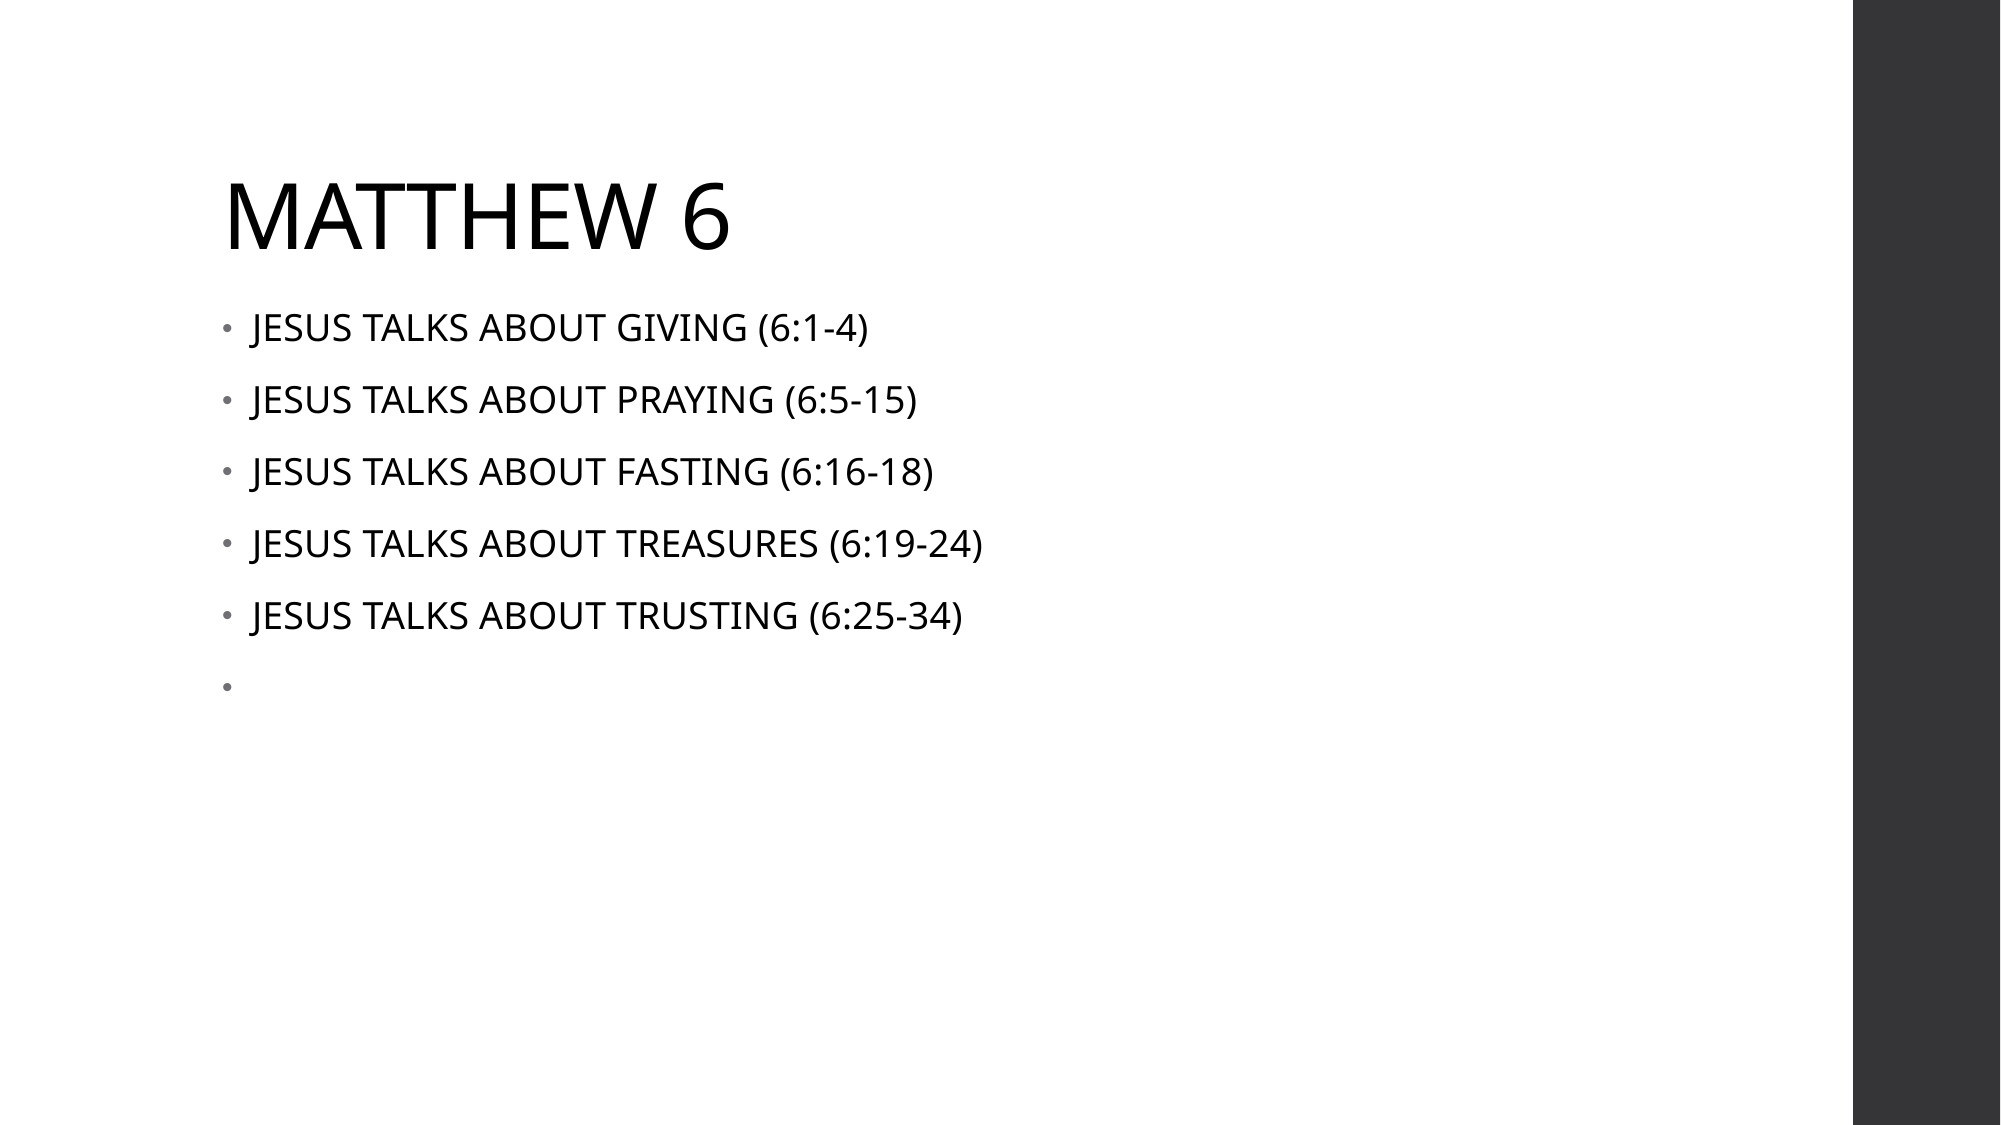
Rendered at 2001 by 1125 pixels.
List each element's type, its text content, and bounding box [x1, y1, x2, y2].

title MATTHEW 6 [206, 60, 1797, 278]
list JESUS TALKS ABOUT GIVING (6:1-4) JESUS TALKS ABOUT PRAYING (6:5-15) JESUS TALKS ABOUT FASTING (6:16-18) JESUS TALKS ABOUT TREASURES (6:19-24) JESUS TALKS ABOUT TRUSTING (6:25-34) [206, 299, 1617, 1014]
